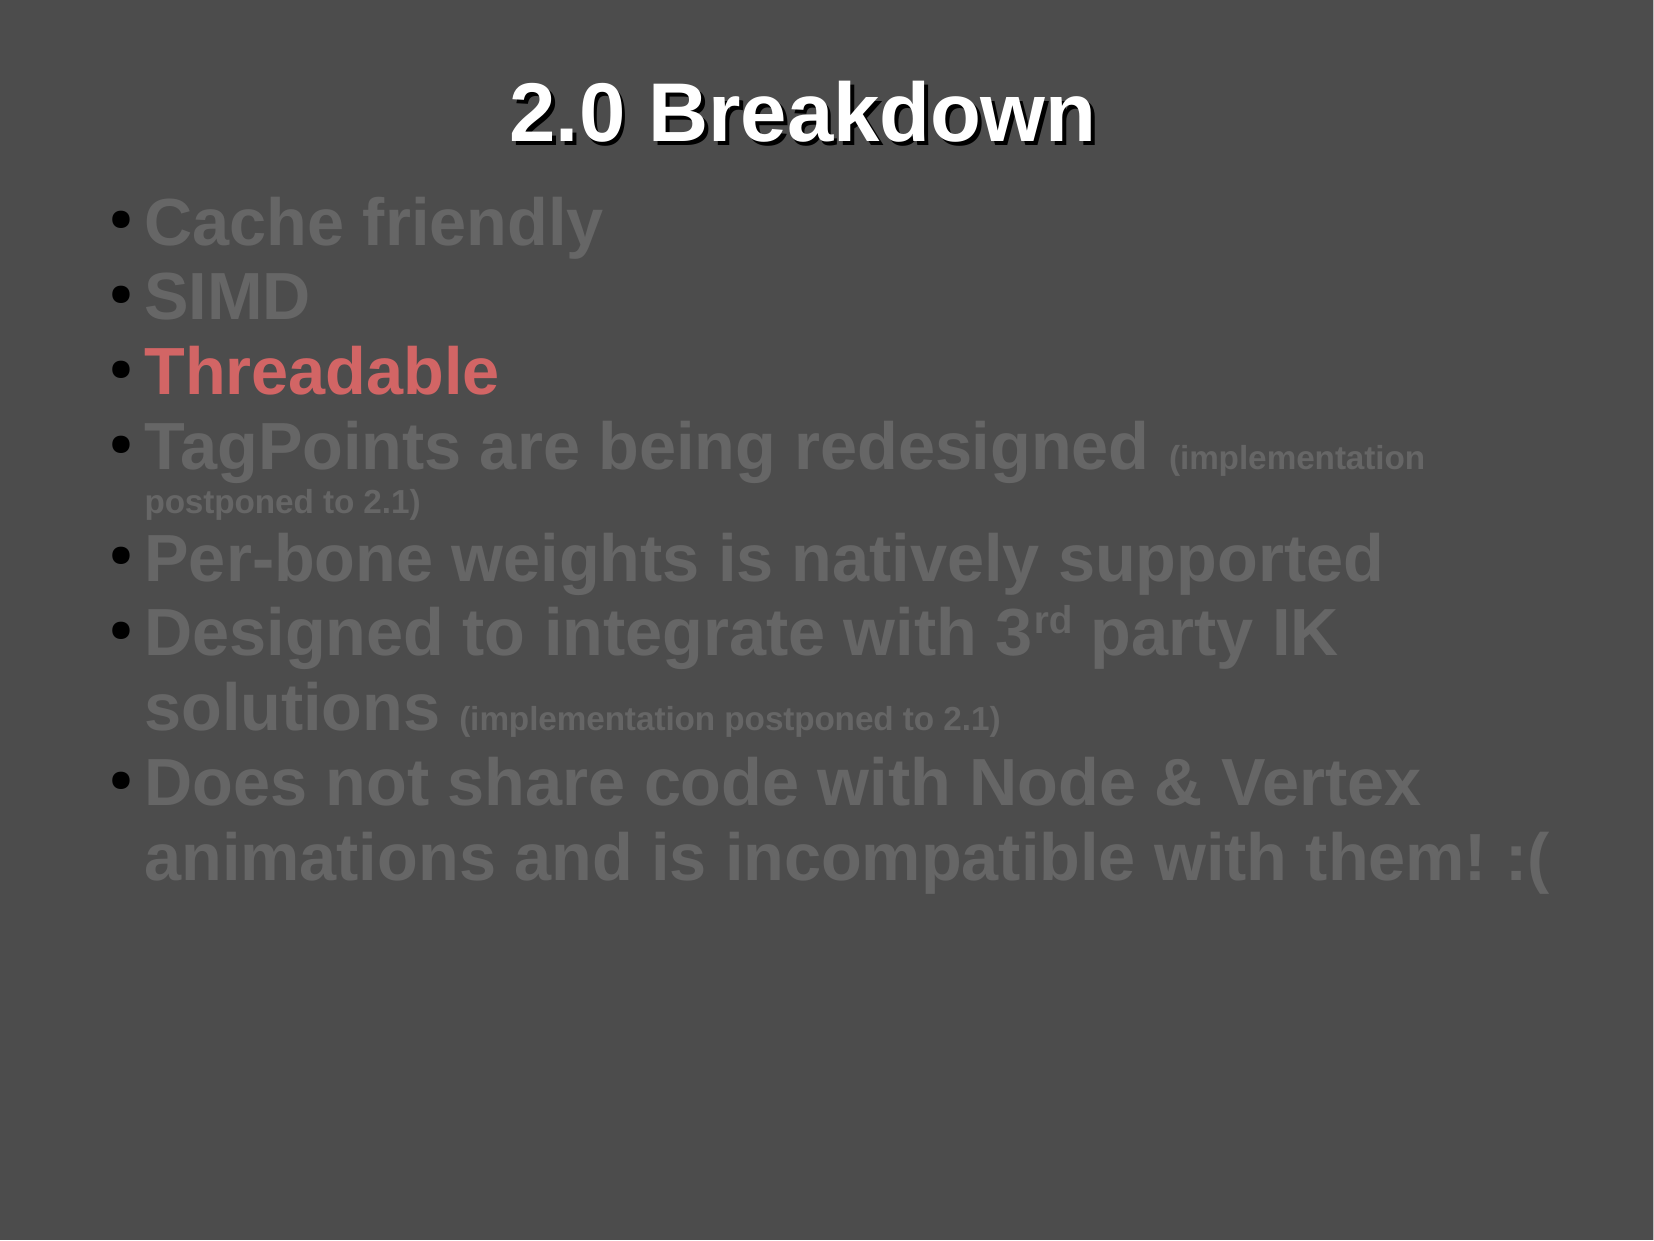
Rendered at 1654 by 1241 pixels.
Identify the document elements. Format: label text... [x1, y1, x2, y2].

text_box Cache friendly SIMD Threadable TagPoints are being redesigned (implementation postponed to 2.1) Per-bone weights is natively supported Designed to integrate with 3rd party IK solutions (implementation postponed to 2.1) Does not share code with Node & Vertex animations and is incompatible with them! :( [59, 177, 1595, 905]
text_box 2.0 Breakdown [434, 59, 1173, 168]
